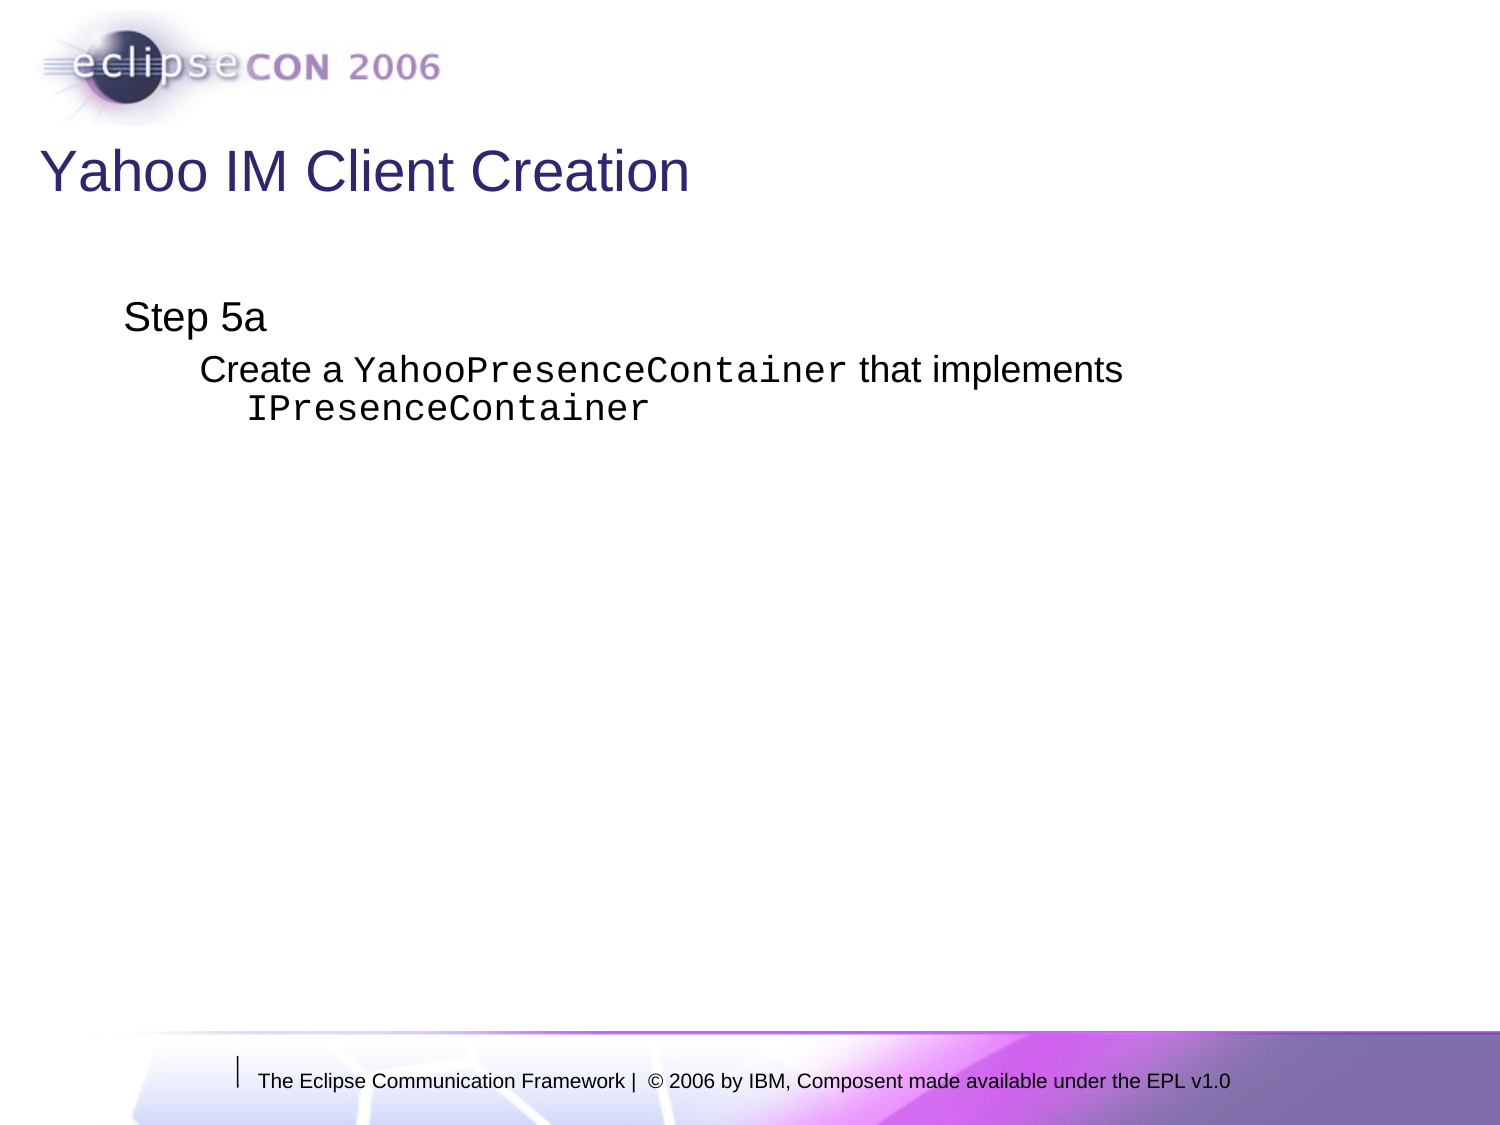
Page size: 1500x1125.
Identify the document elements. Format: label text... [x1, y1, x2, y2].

picture [31, 10, 1040, 126]
title Yahoo IM Client Creation [25, 142, 1378, 225]
picture [0, 1031, 1500, 1125]
list Step 5a Create a YahooPresenceContainer that implements IPresenceContainer [108, 291, 1378, 932]
